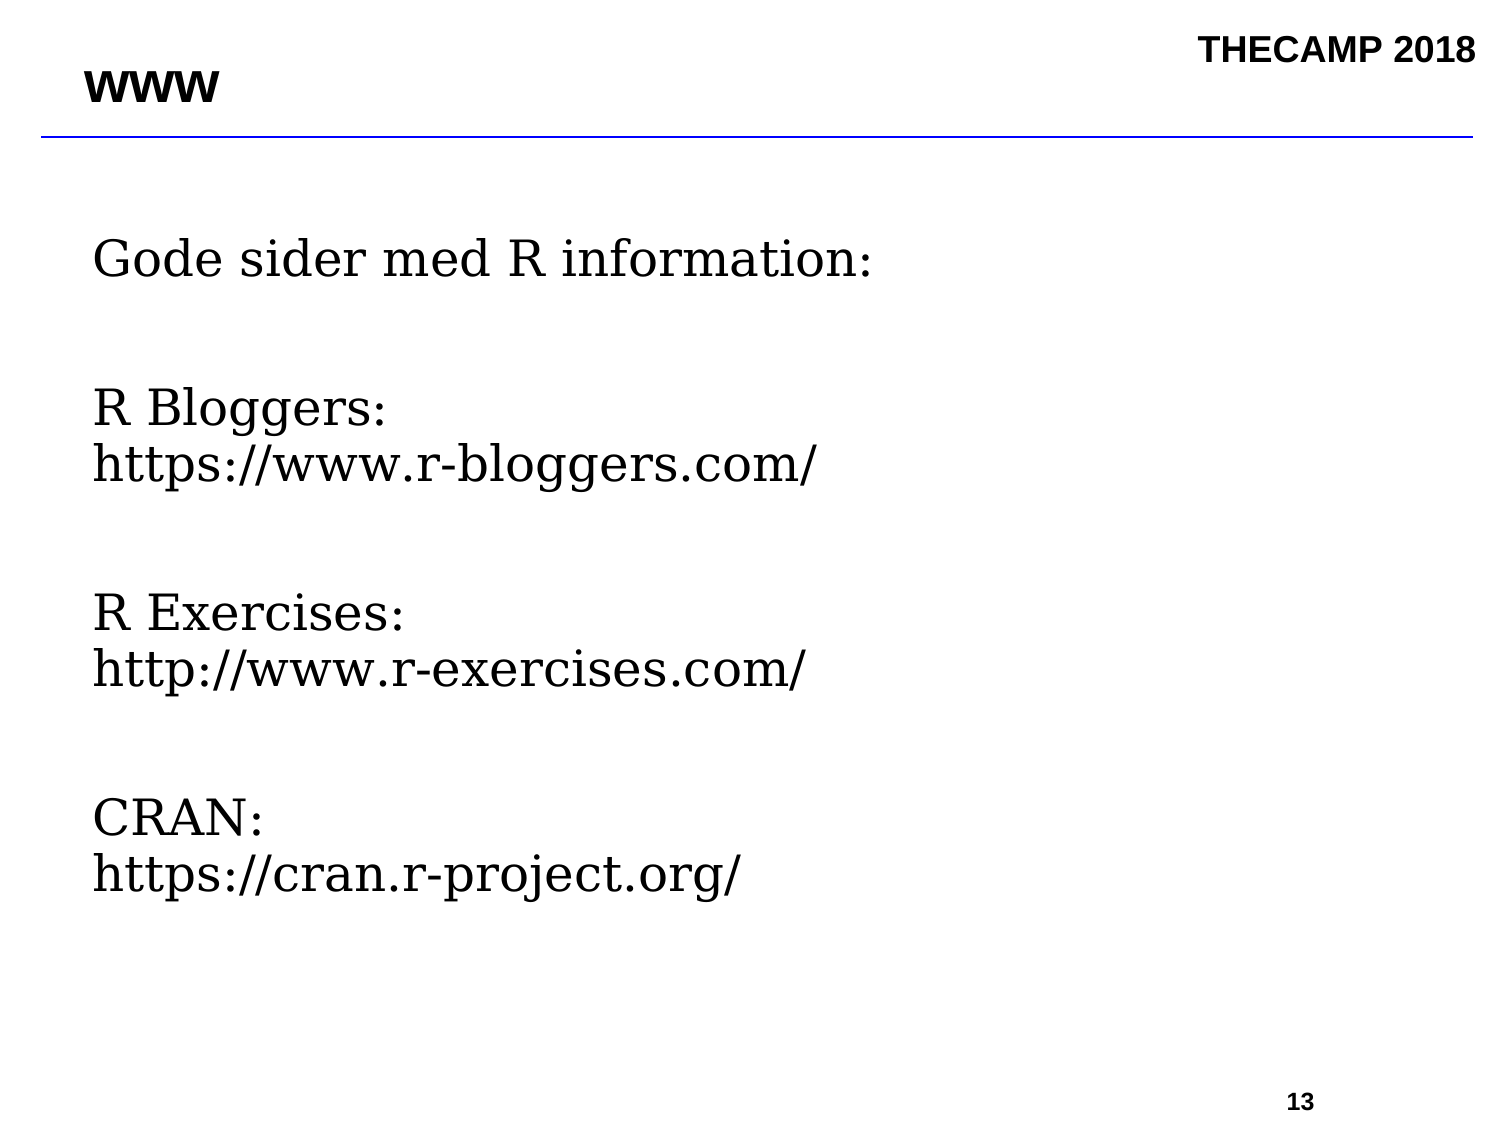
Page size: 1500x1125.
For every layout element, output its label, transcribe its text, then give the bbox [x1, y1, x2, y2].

title www [76, 42, 1424, 135]
list Gode sider med R information: R Bloggers: https://www.r-bloggers.com/ R Exercises: http://www.r-exercises.com/ CRAN: https://cran.r-project.org/ [78, 147, 1388, 982]
